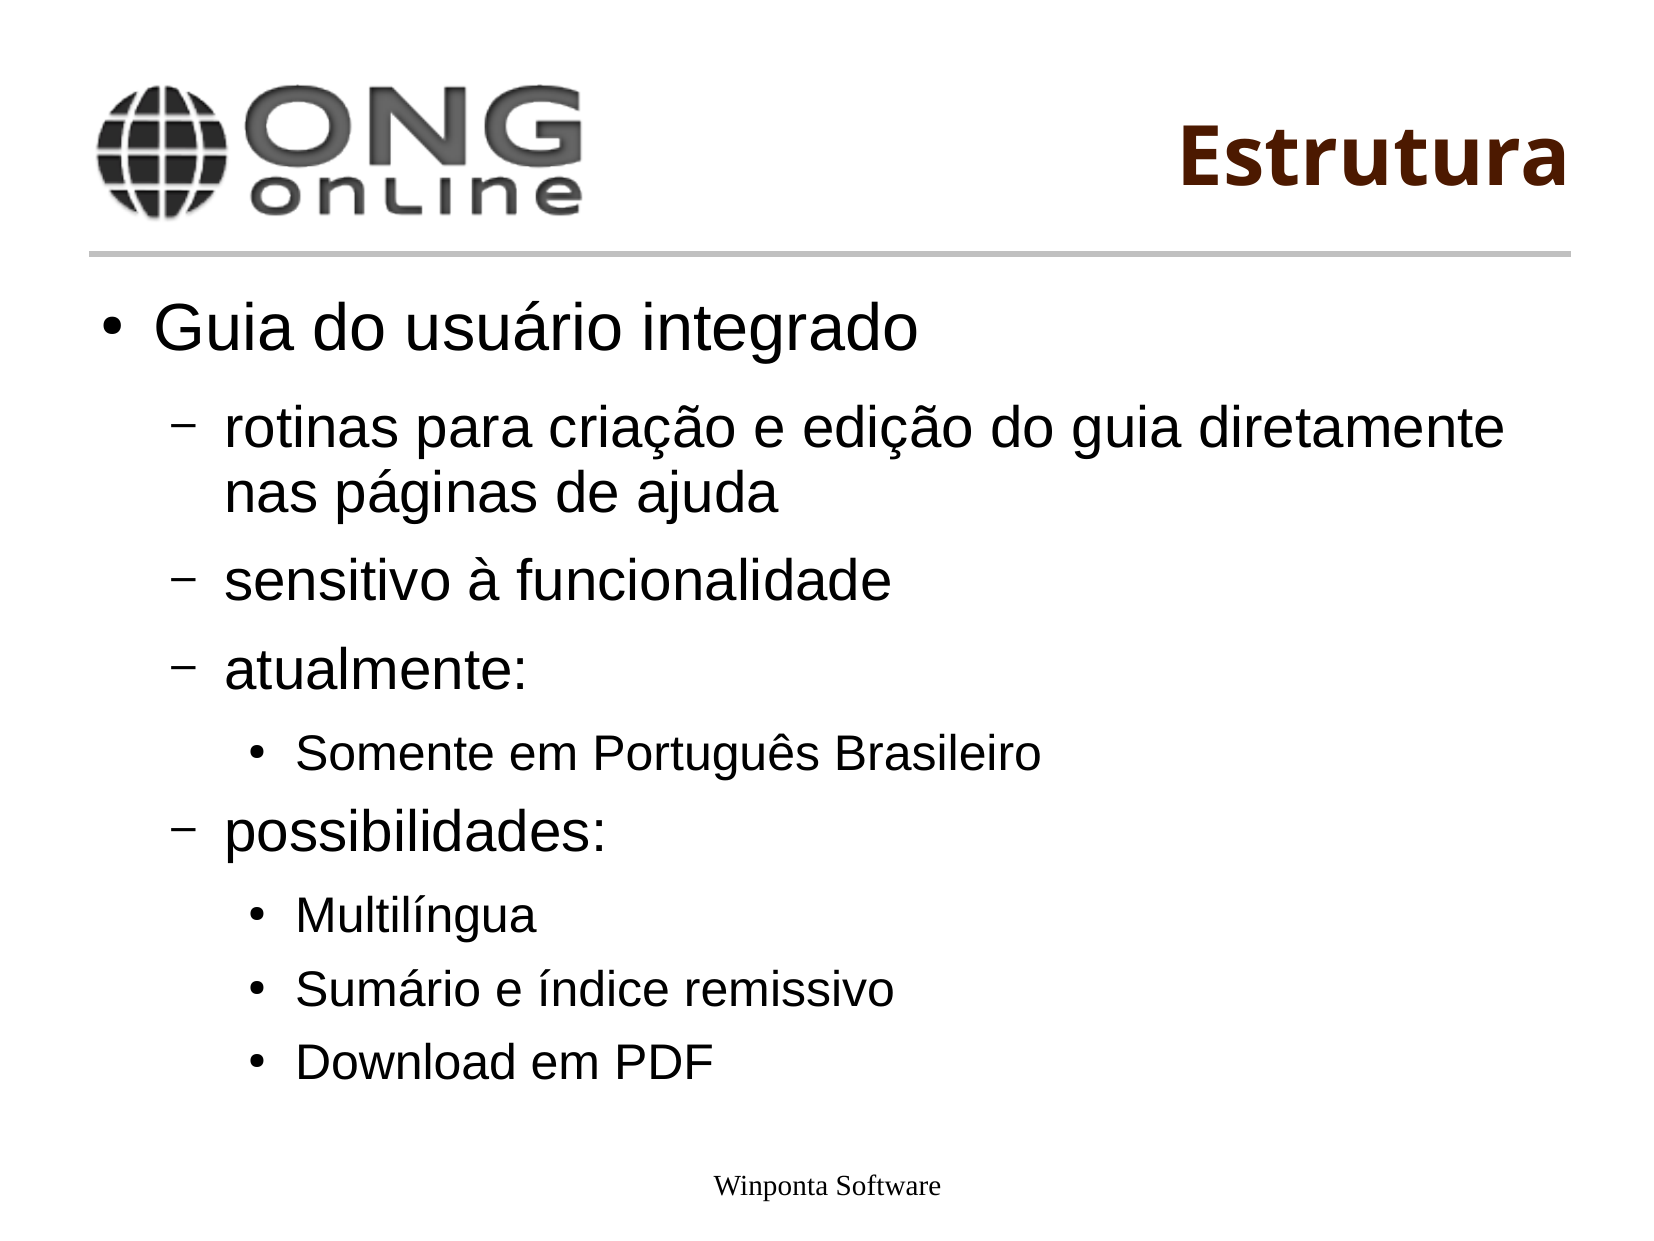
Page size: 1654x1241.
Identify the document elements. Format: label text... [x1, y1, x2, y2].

list Guia do usuário integrado rotinas para criação e edição do guia diretamente nas páginas de ajuda sensitivo à funcionalidade atualmente: Somente em Português Brasileiro possibilidades: Multilíngua Sumário e índice remissivo Download em PDF [82, 290, 1538, 1158]
title Estrutura [82, 49, 1571, 257]
